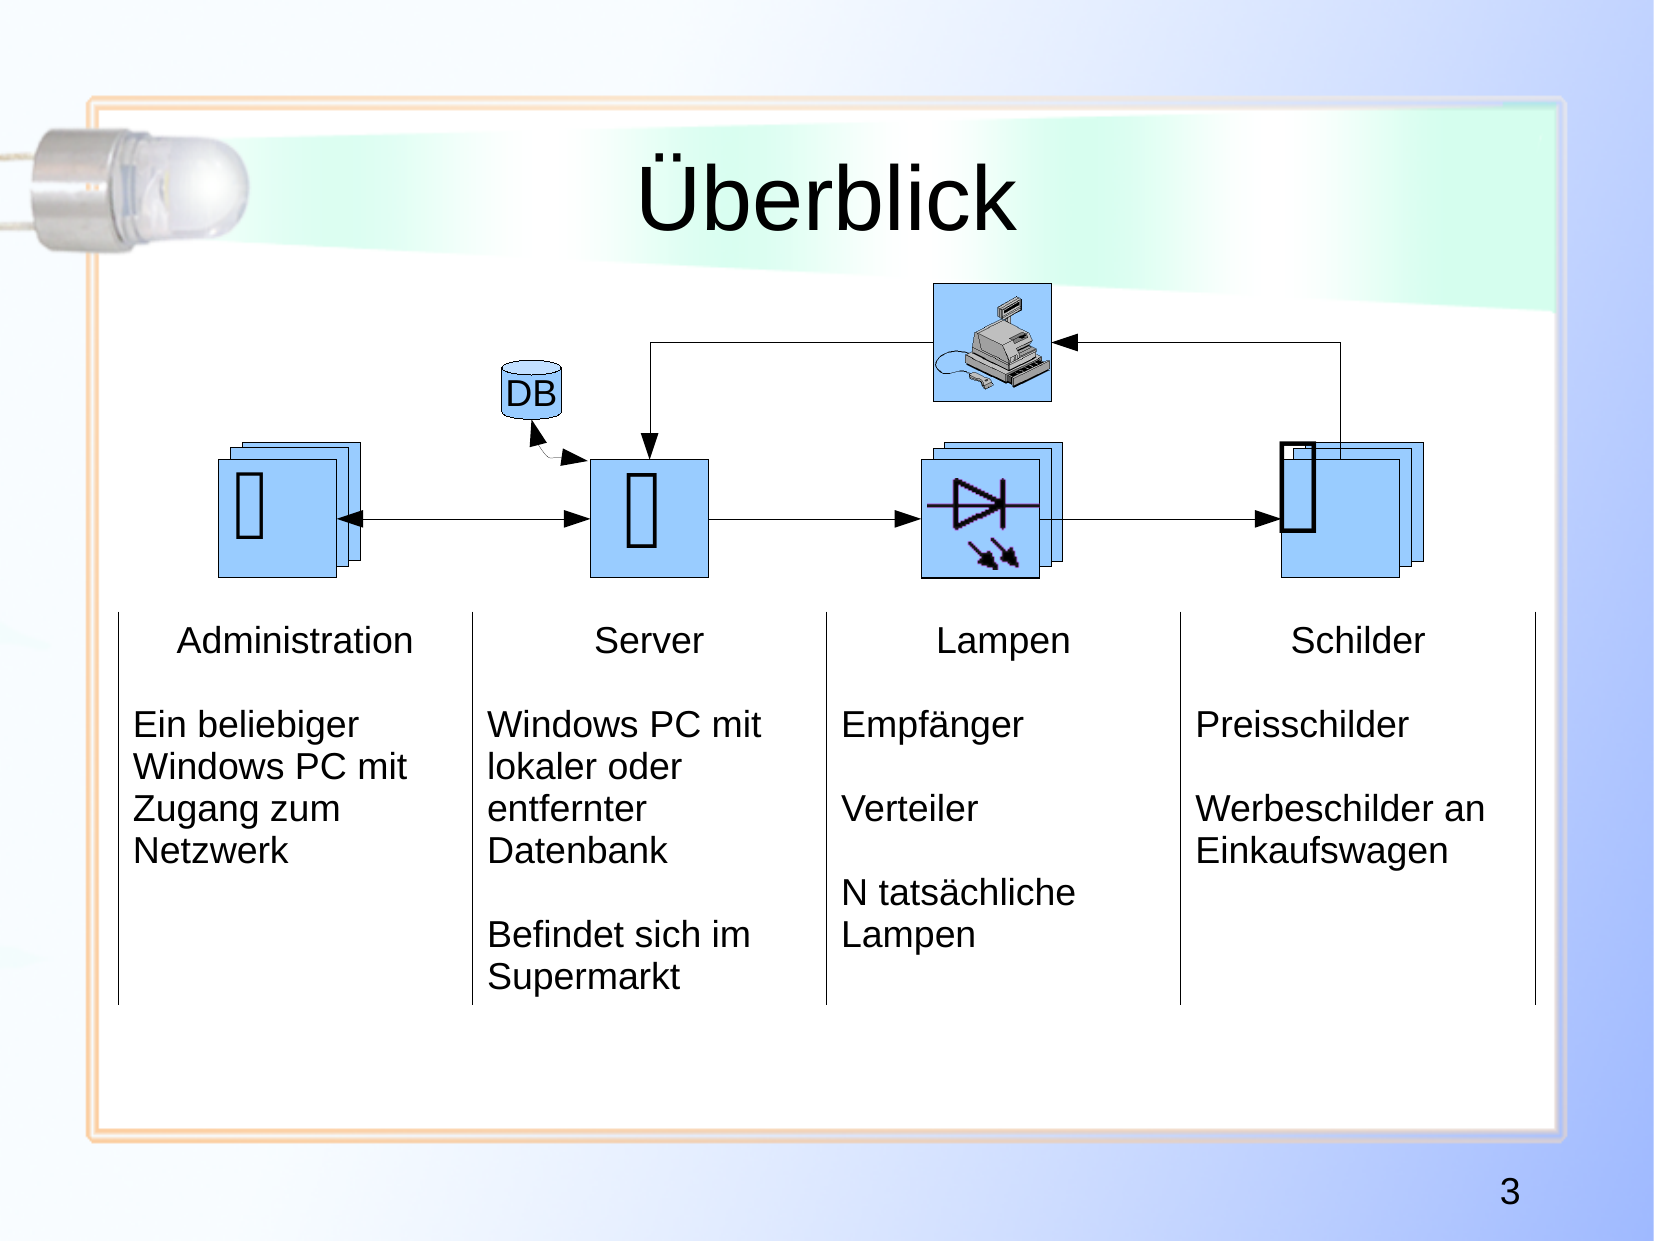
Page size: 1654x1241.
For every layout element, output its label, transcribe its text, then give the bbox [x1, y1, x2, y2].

picture [0, 0, 1654, 1241]
text_box : [218, 462, 337, 589]
table_header Administration Ein beliebiger Windows PC mit Zugang zum Netzwerk [119, 612, 472, 1005]
text_box 1 [1485, 1163, 1654, 1235]
text_box [921, 442, 1063, 579]
title Überblick [82, 102, 1571, 296]
text_box [337, 520, 361, 567]
table_header Server Windows PC mit lokaler oder entfernter Datenbank Befindet sich im Supermarkt [473, 612, 826, 1005]
table_header Schilder Preisschilder Werbeschilder an Einkaufswagen [1181, 612, 1535, 1005]
text_box [933, 283, 1052, 402]
text_box [590, 459, 709, 578]
text_box [218, 442, 361, 518]
table_header Lampen Empfänger Verteiler N tatsächliche Lampen [827, 612, 1180, 1005]
text_box [1040, 520, 1063, 567]
text_box  [608, 463, 727, 591]
text_box  [1260, 431, 1424, 584]
text_box DB [501, 368, 562, 420]
